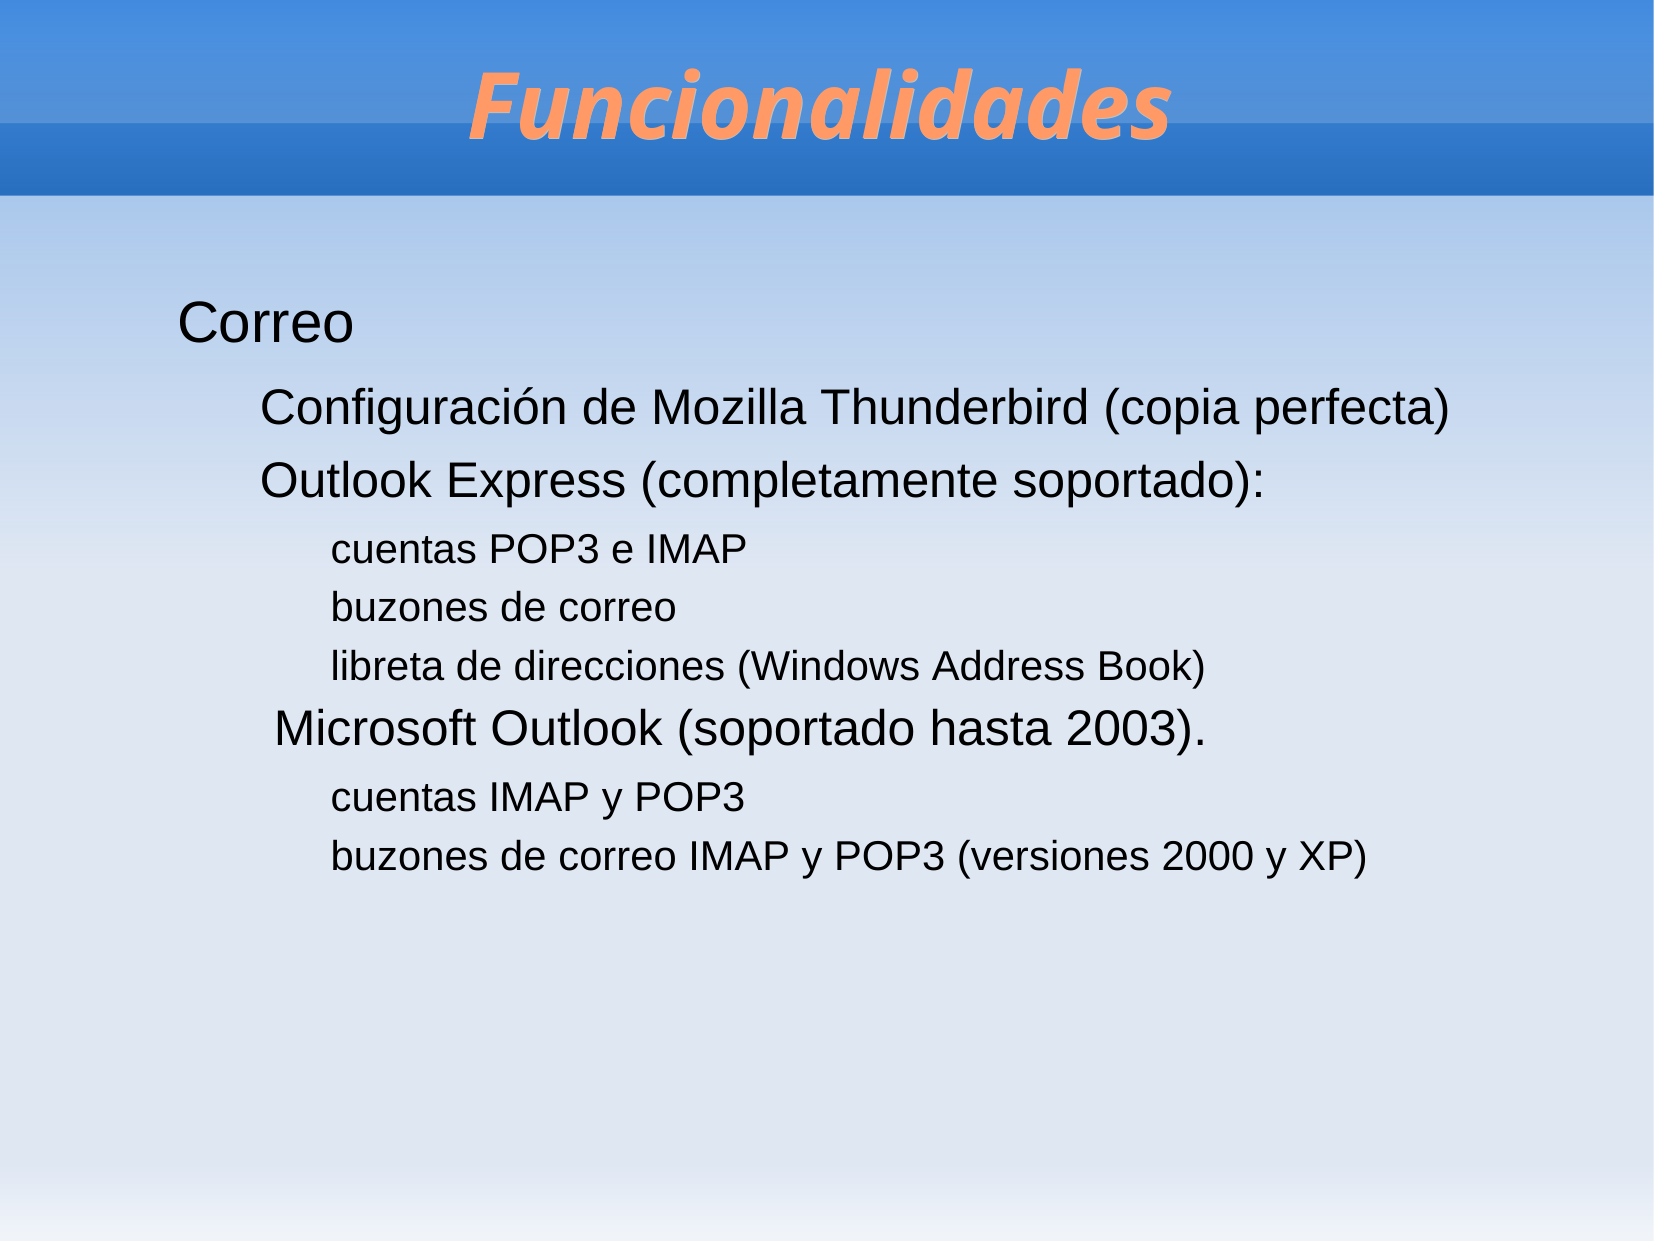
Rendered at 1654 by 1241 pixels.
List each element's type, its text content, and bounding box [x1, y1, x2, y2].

picture [0, 0, 1654, 1241]
list Correo Configuración de Mozilla Thunderbird (copia perfecta) Outlook Express (completamente soportado): cuentas POP3 e IMAP buzones de correo libreta de direcciones (Windows Address Book) Microsoft Outlook (soportado hasta 2003). cuentas IMAP y POP3 buzones de correo IMAP y POP3 (versiones 2000 y XP) [82, 290, 1571, 1094]
title Funcionalidades [76, 7, 1565, 200]
